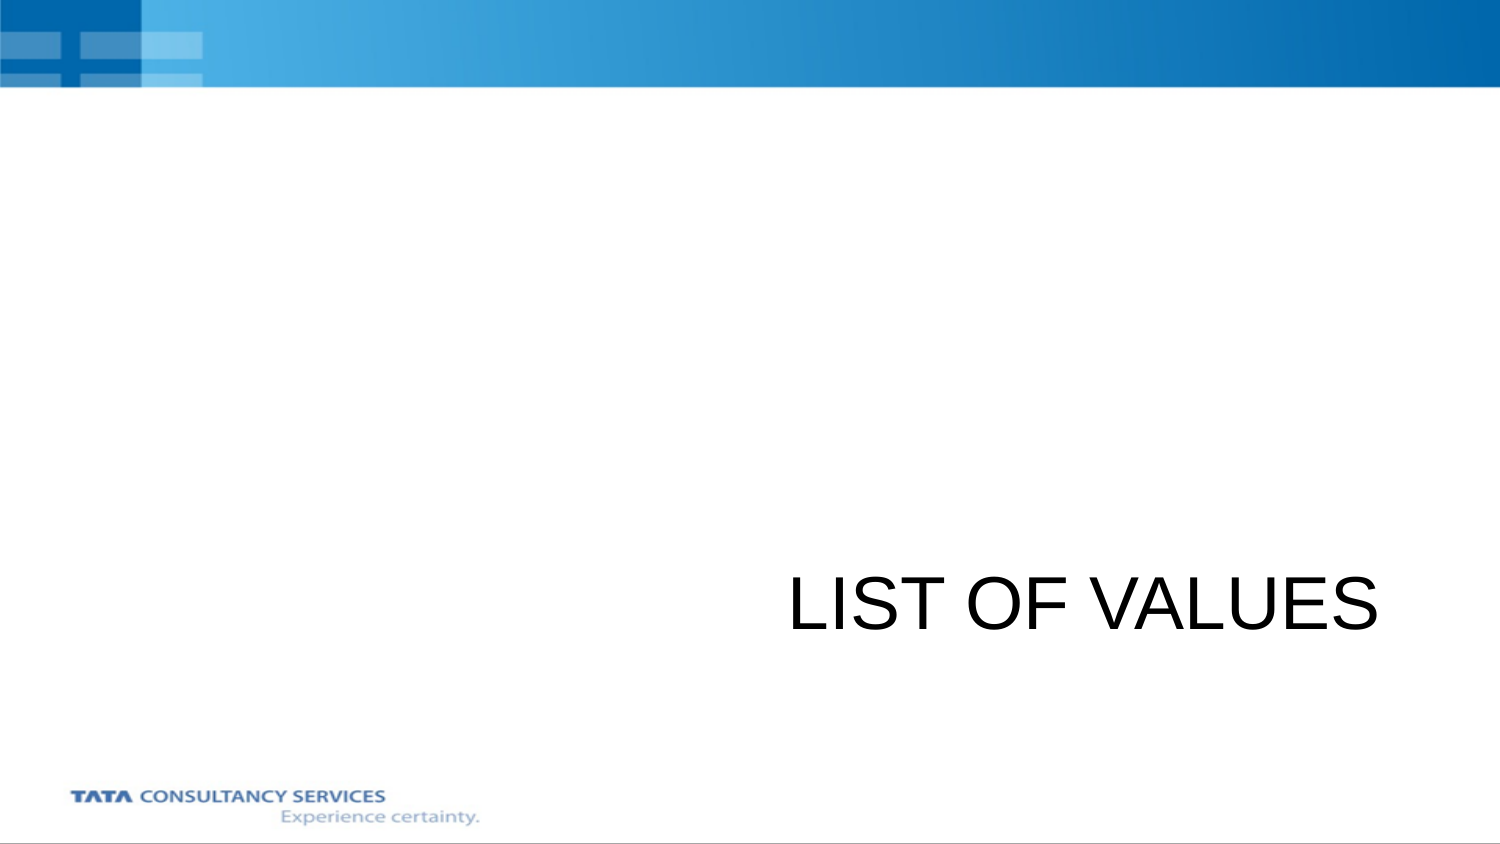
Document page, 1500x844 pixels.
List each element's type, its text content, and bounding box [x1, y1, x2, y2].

title LIST OF VALUES [0, 322, 1396, 660]
picture [0, 0, 1500, 843]
